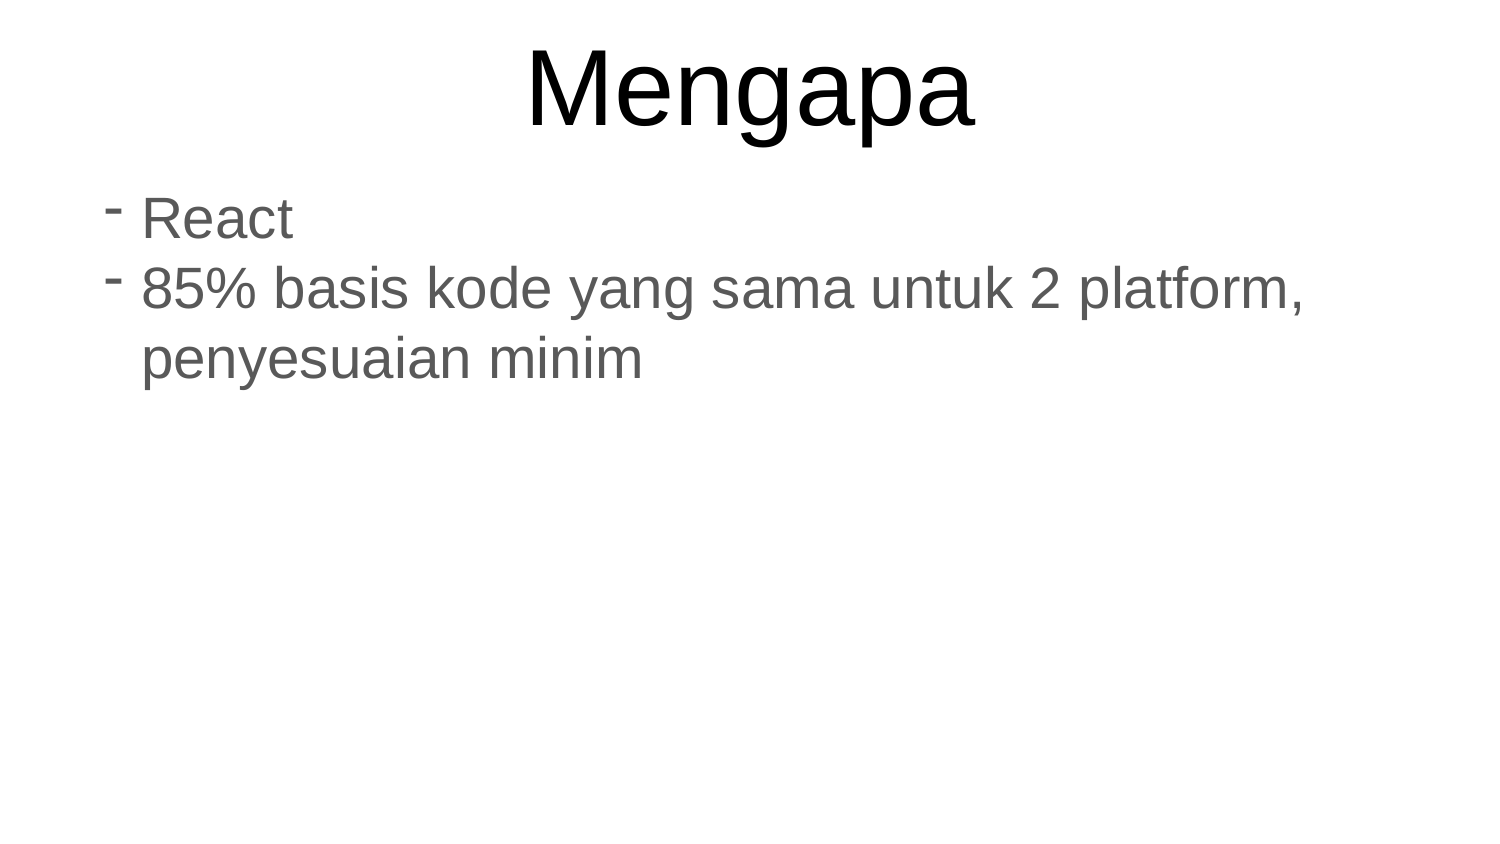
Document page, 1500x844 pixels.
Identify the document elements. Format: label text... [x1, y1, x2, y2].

title Mengapa [441, 22, 1059, 163]
subtitle React 85% basis kode yang sama untuk 2 platform, penyesuaian minim [51, 164, 1449, 295]
